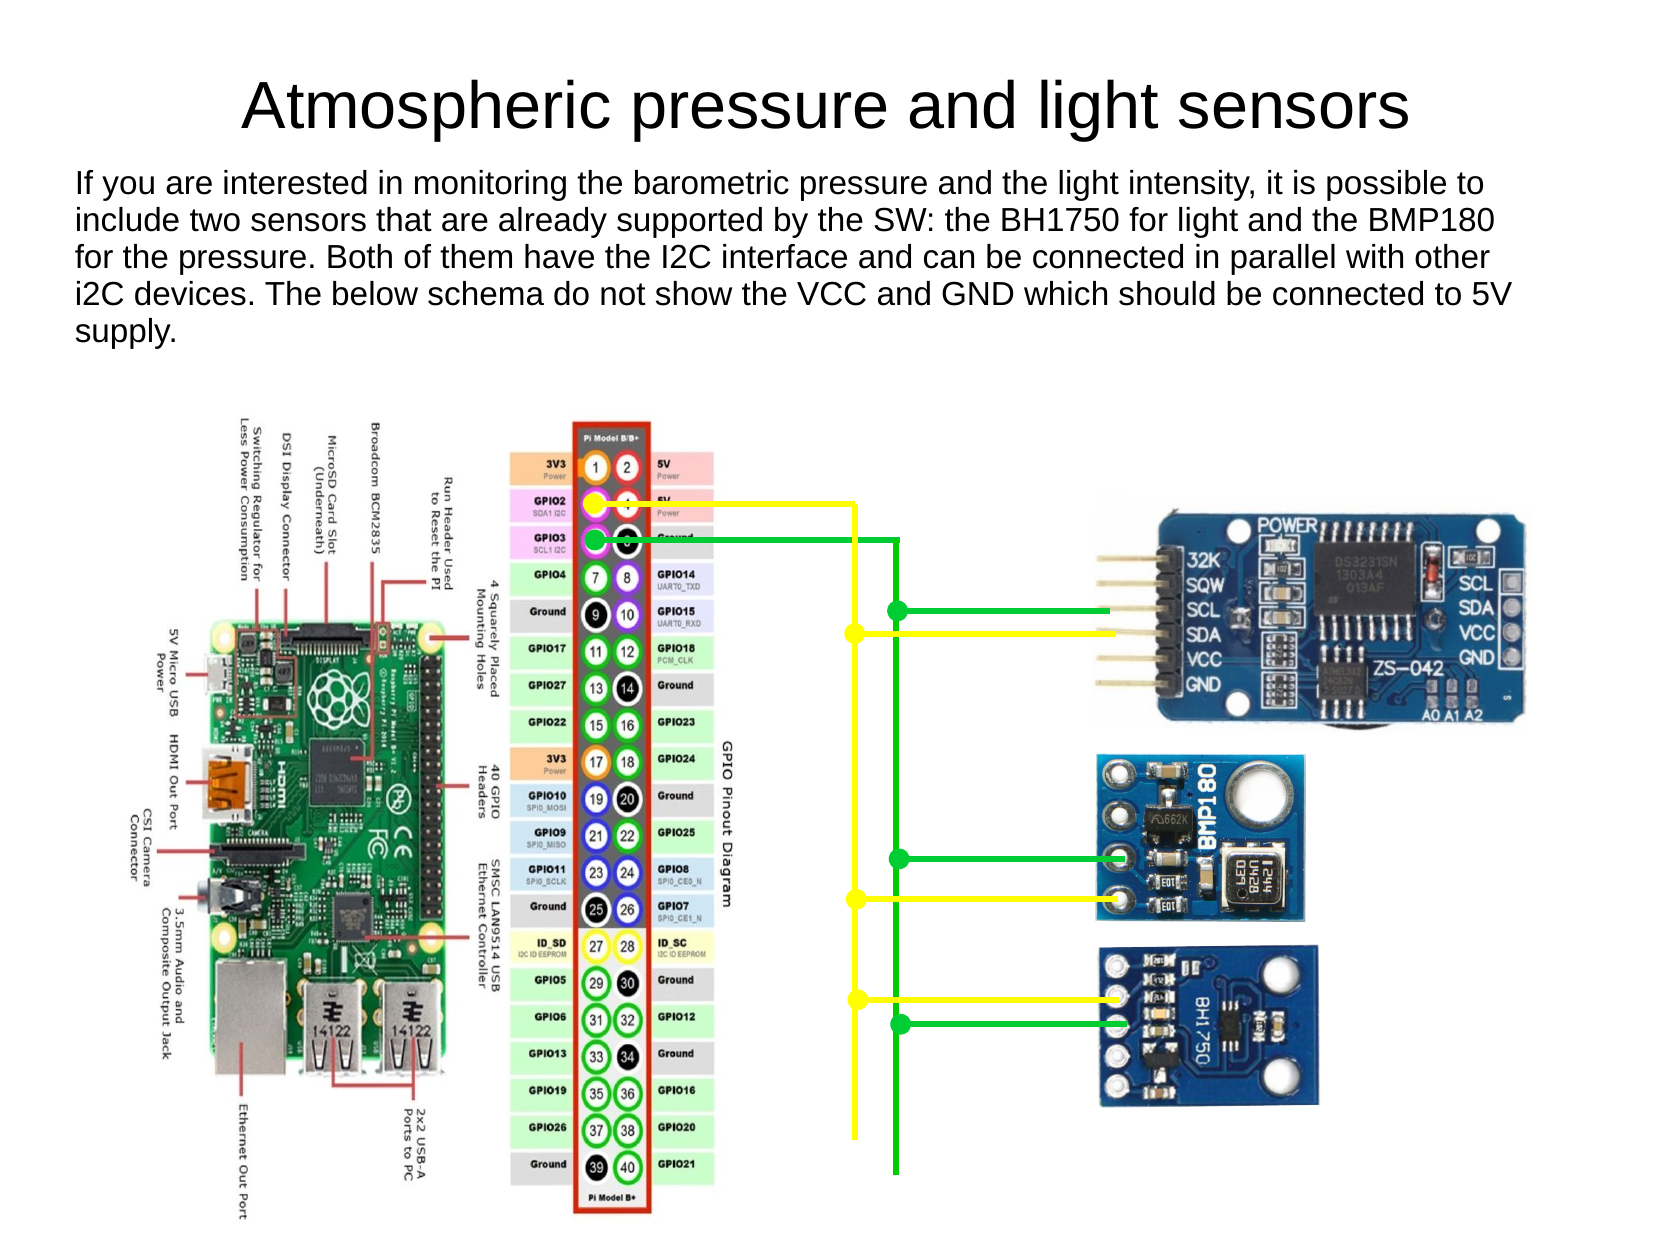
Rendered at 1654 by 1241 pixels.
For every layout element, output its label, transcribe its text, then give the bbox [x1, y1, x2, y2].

text_box If you are interested in monitoring the barometric pressure and the light intensity, it is possible to include two sensors that are already supported by the SW: the BH1750 for light and the BMP180 for the pressure. Both of them have the I2C interface and can be connected in parallel with other i2C devices. The below schema do not show the VCC and GND which should be connected to 5V supply. [60, 157, 1538, 360]
picture [125, 406, 736, 1226]
title Atmospheric pressure and light sensors [82, 45, 1571, 167]
picture [1096, 945, 1321, 1108]
picture [1090, 495, 1531, 736]
picture [1095, 753, 1306, 922]
